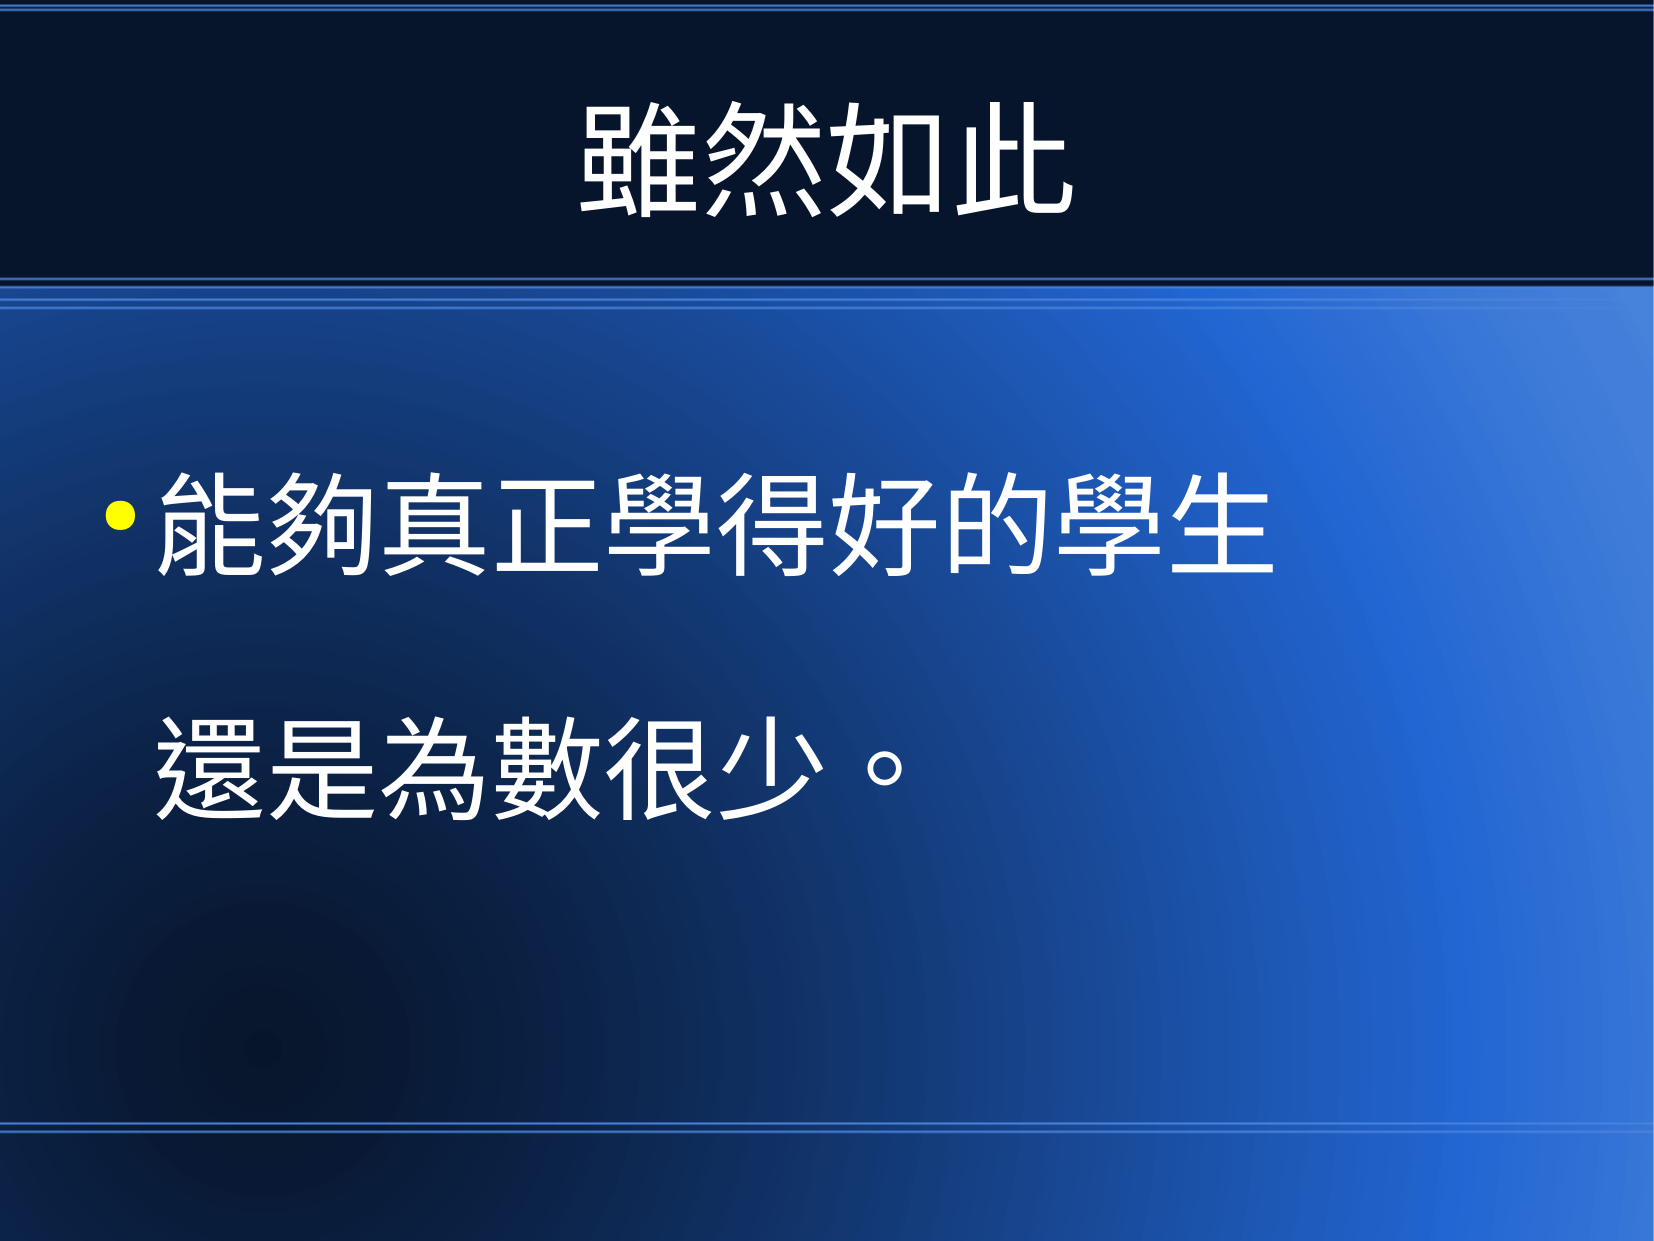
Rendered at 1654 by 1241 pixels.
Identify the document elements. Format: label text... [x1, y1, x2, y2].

picture [0, 0, 1654, 1241]
title 雖然如此 [82, 49, 1571, 257]
list 能夠真正學得好的學生 還是為數很少。 [82, 355, 1571, 1241]
